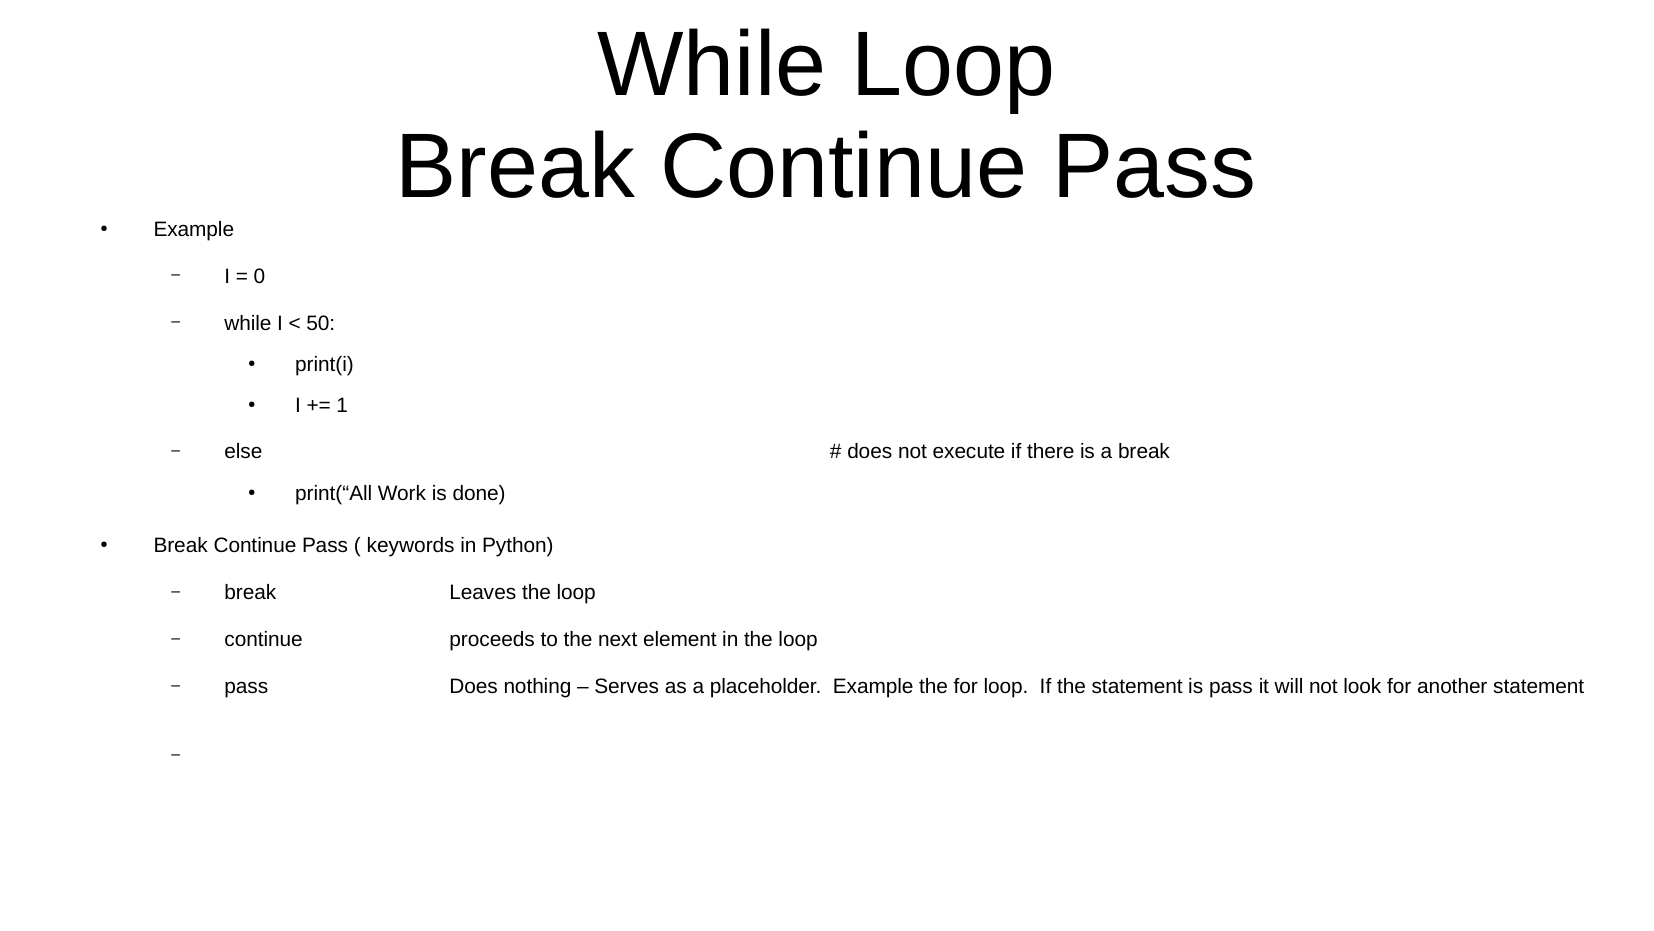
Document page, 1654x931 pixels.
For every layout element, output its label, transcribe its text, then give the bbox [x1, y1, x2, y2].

list Example I = 0 while I < 50: print(i) I += 1 else # does not execute if there is a break print(“All Work is done) Break Continue Pass ( keywords in Python) break Leaves the loop continue proceeds to the next element in the loop pass Does nothing – Serves as a placeholder. Example the for loop. If the statement is pass it will not look for another statement [82, 217, 1621, 901]
title While Loop Break Continue Pass [82, 12, 1571, 217]
